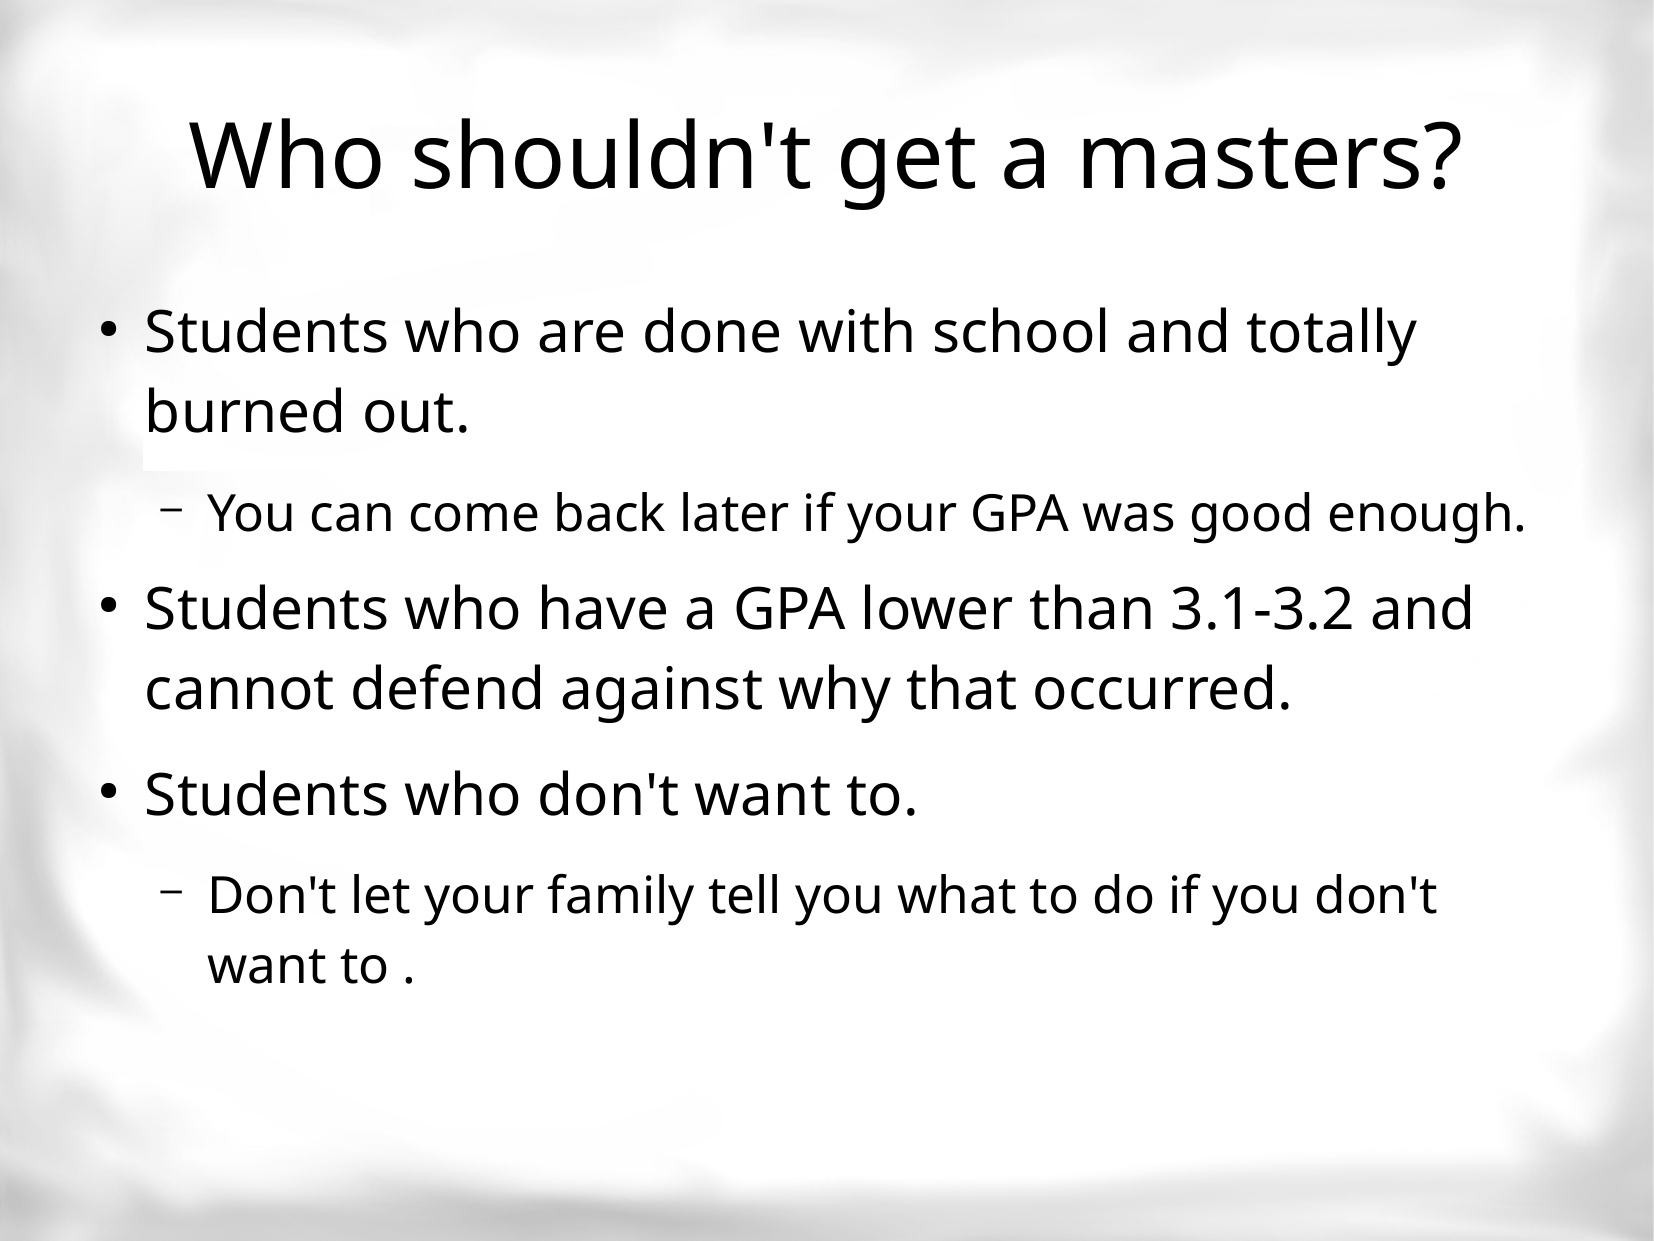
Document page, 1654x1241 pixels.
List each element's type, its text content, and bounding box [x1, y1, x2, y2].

picture [0, 0, 1654, 1241]
title Who shouldn't get a masters? [82, 49, 1571, 257]
list Students who are done with school and totally burned out. You can come back later if your GPA was good enough. Students who have a GPA lower than 3.1-3.2 and cannot defend against why that occurred. Students who don't want to. Don't let your family tell you what to do if you don't want to . [82, 290, 1571, 1010]
